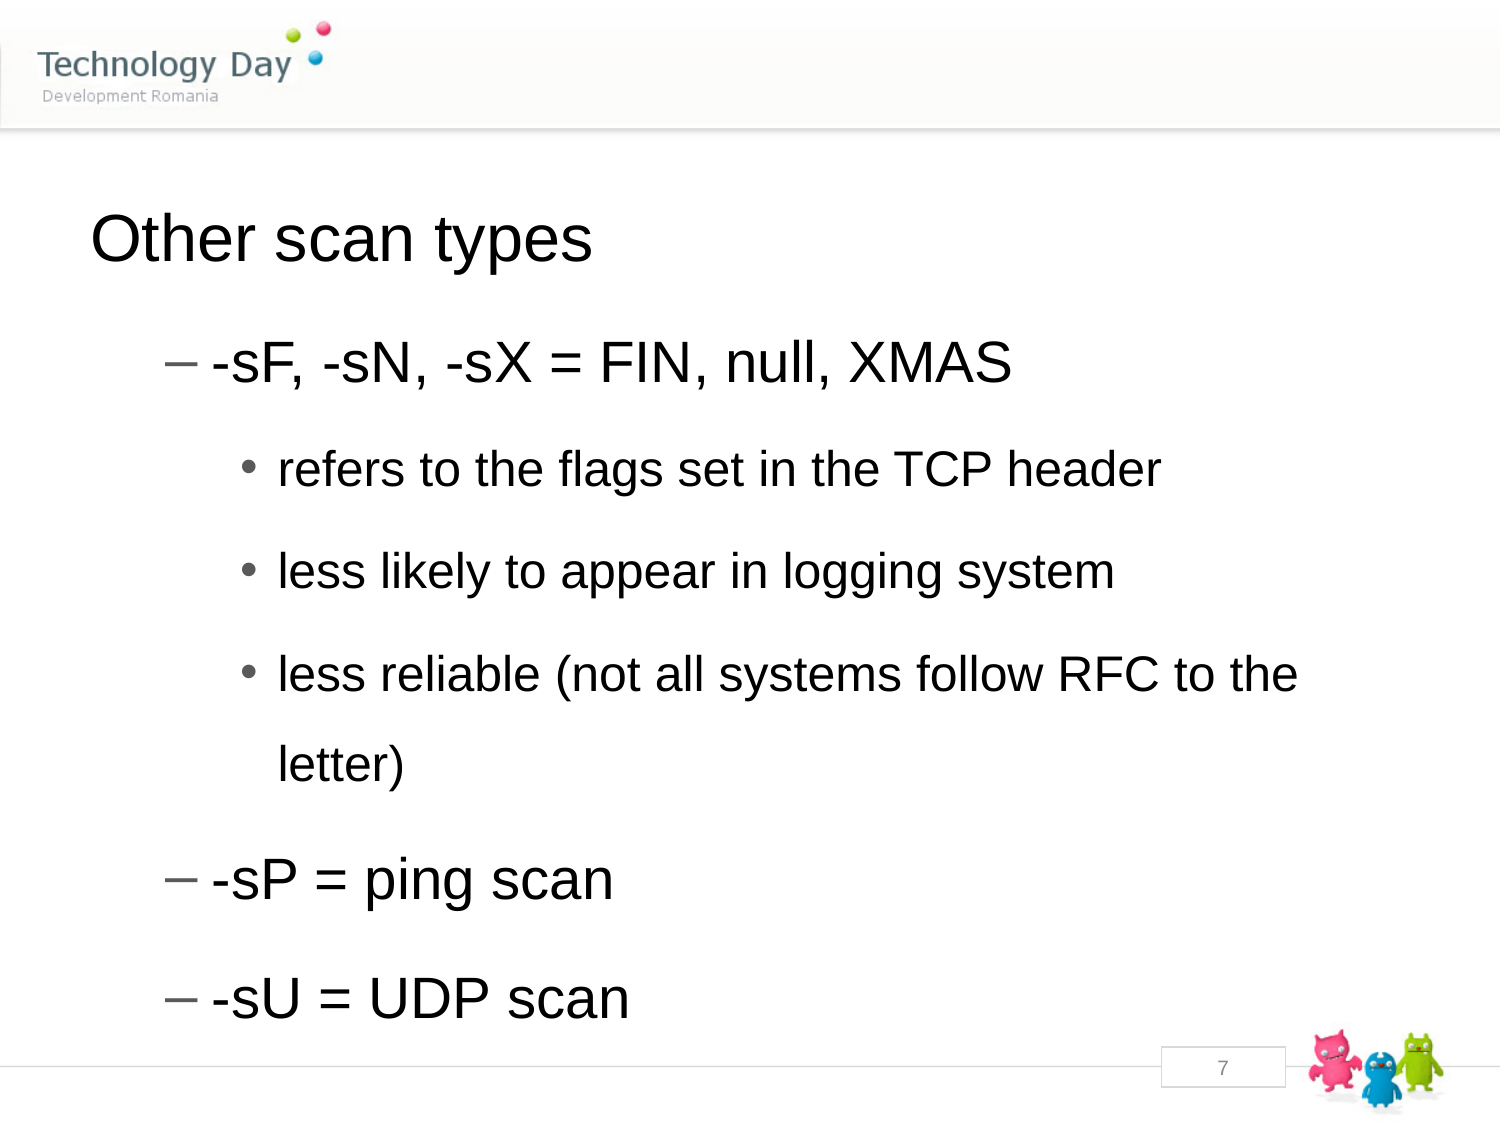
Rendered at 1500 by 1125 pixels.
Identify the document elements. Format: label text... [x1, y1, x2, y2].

picture [0, 1012, 1500, 1125]
picture [0, 0, 1500, 141]
list Other scan types -sF, -sN, -sX = FIN, null, XMAS refers to the flags set in the TCP header less likely to appear in logging system less reliable (not all systems follow RFC to the letter) -sP = ping scan -sU = UDP scan [75, 147, 1426, 1038]
